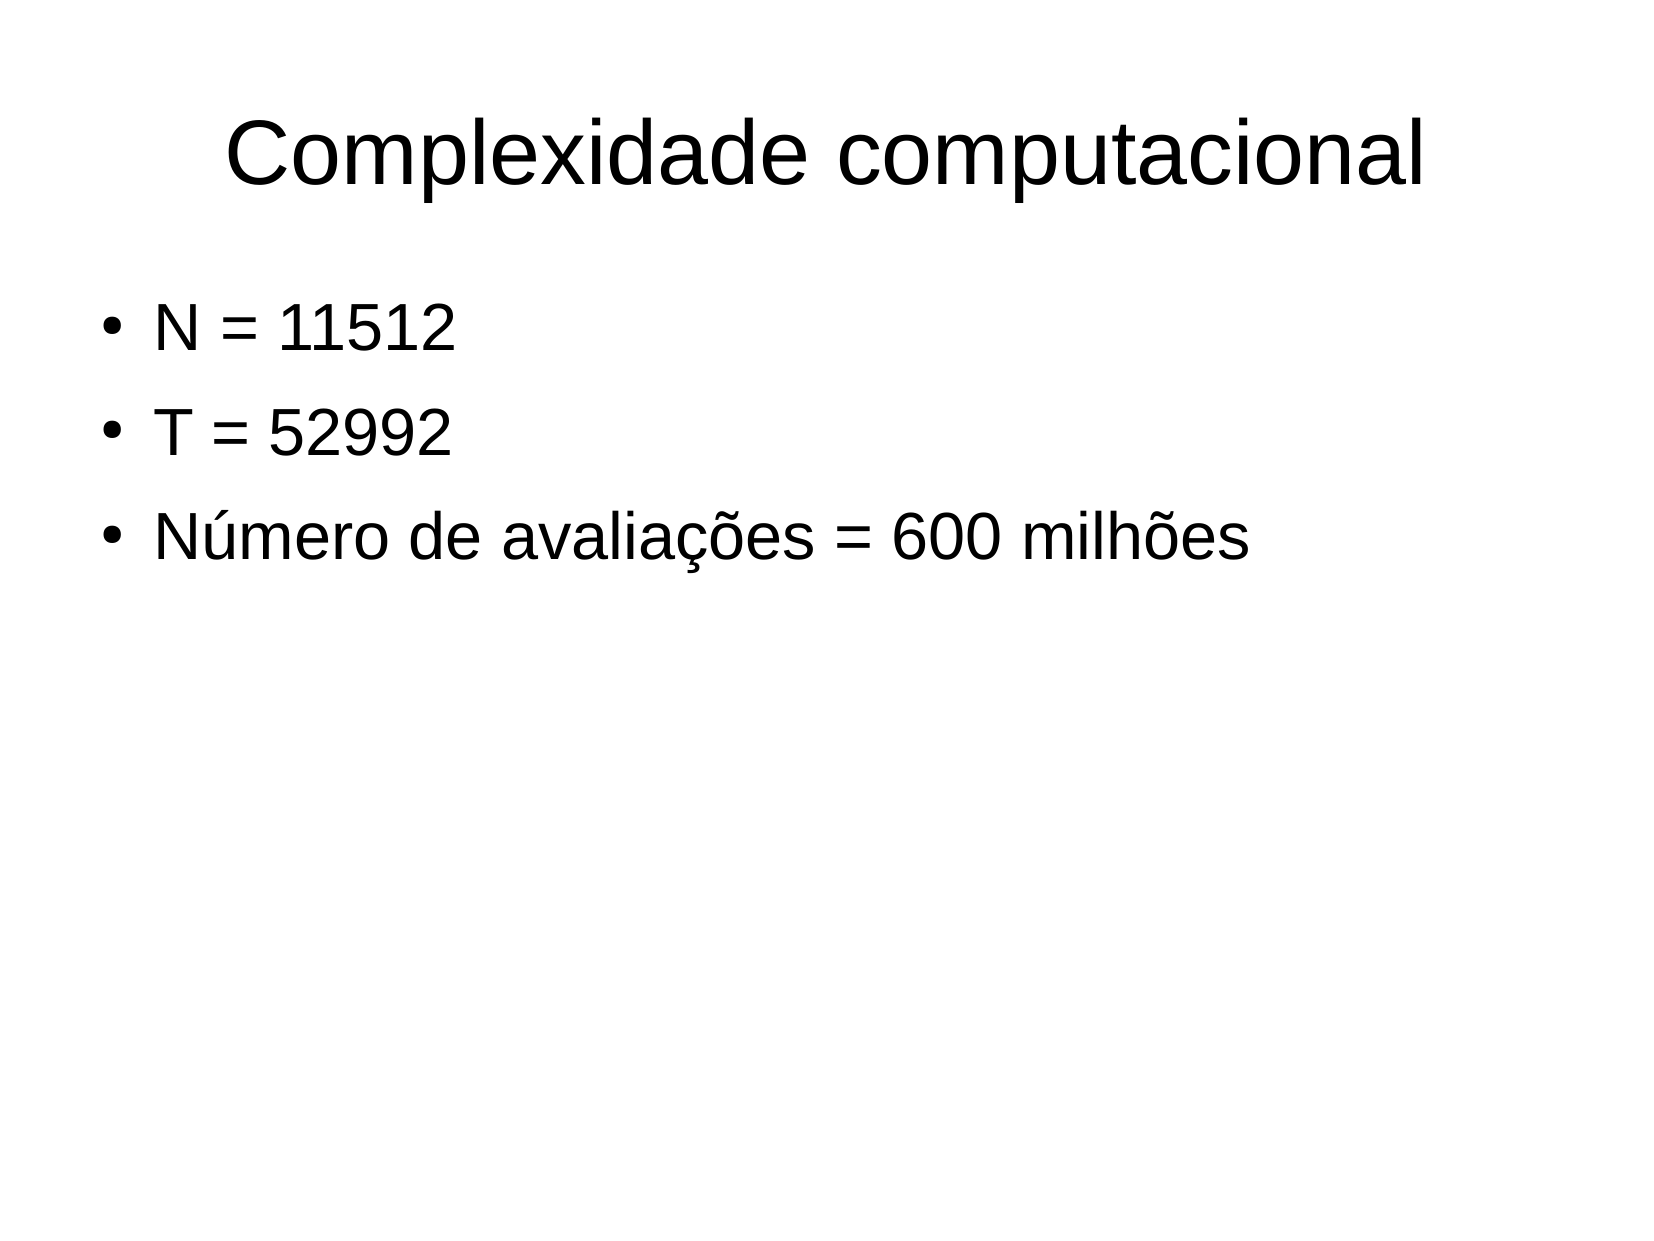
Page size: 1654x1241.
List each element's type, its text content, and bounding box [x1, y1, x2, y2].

list N = 11512 T = 52992 Número de avaliações = 600 milhões [82, 290, 1571, 1010]
title Complexidade computacional [82, 49, 1571, 257]
